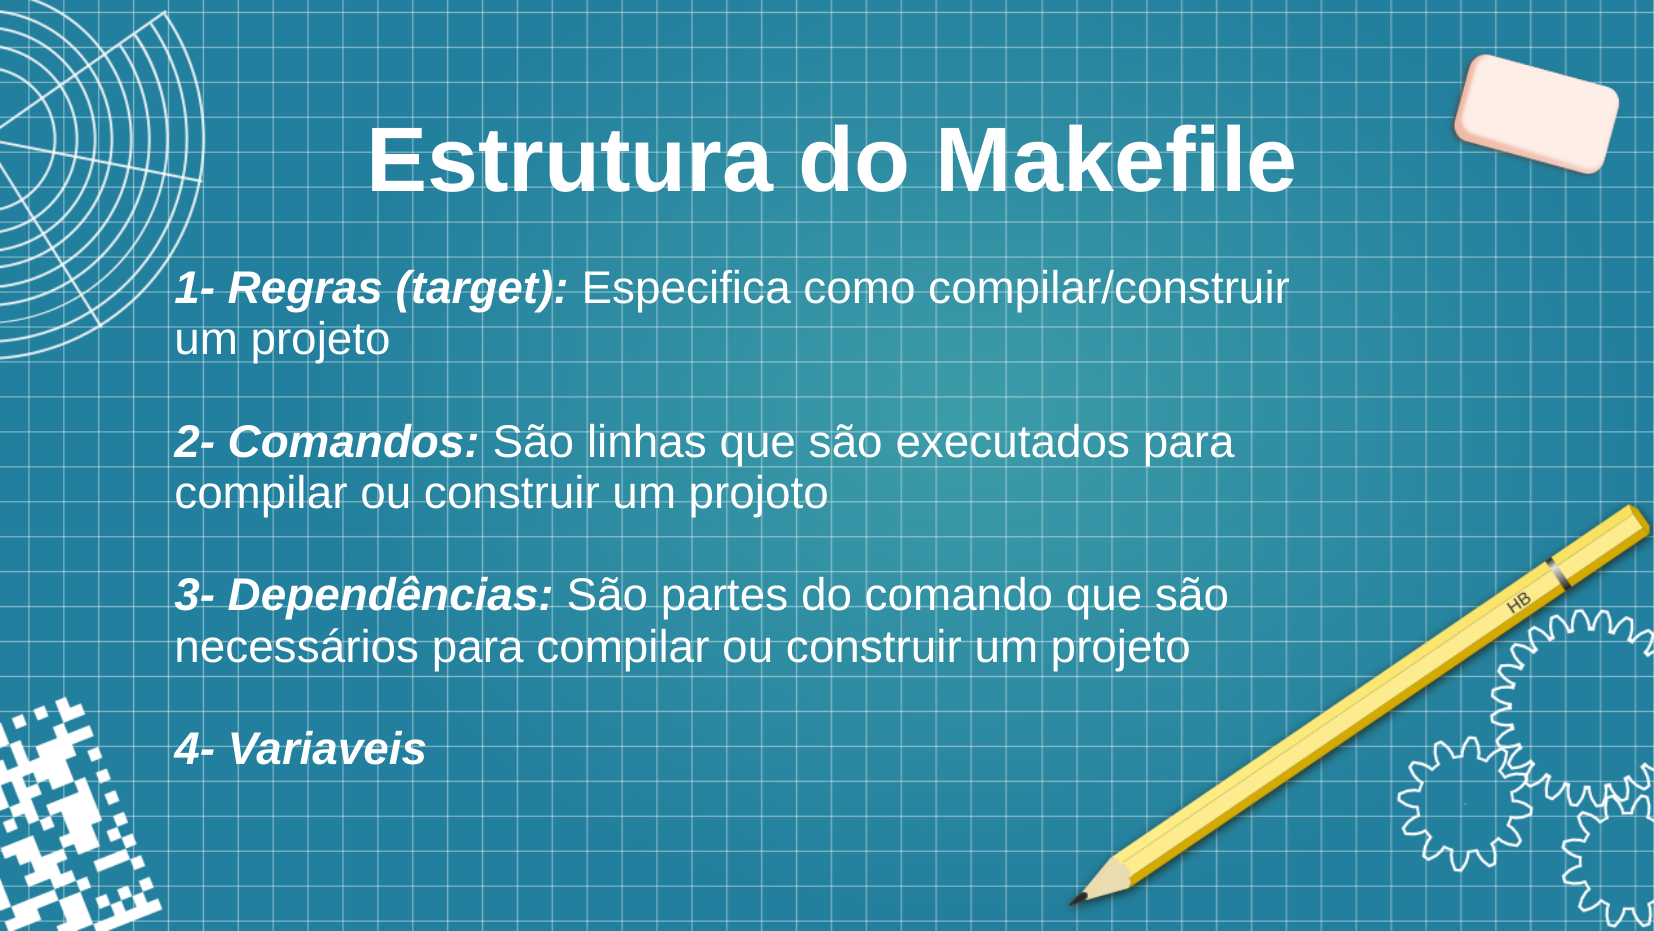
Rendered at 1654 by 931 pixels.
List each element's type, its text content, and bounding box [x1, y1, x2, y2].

title Estrutura do Makefile [88, 53, 1577, 266]
title 1- Regras (target): Especifica como compilar/construir um projeto 2- Comandos: São linhas que são executados para compilar ou construir um projoto 3- Dependências: São partes do comando que são necessários para compilar ou construir um projeto 4- Variaveis [174, 266, 1356, 775]
picture [0, 0, 1654, 931]
